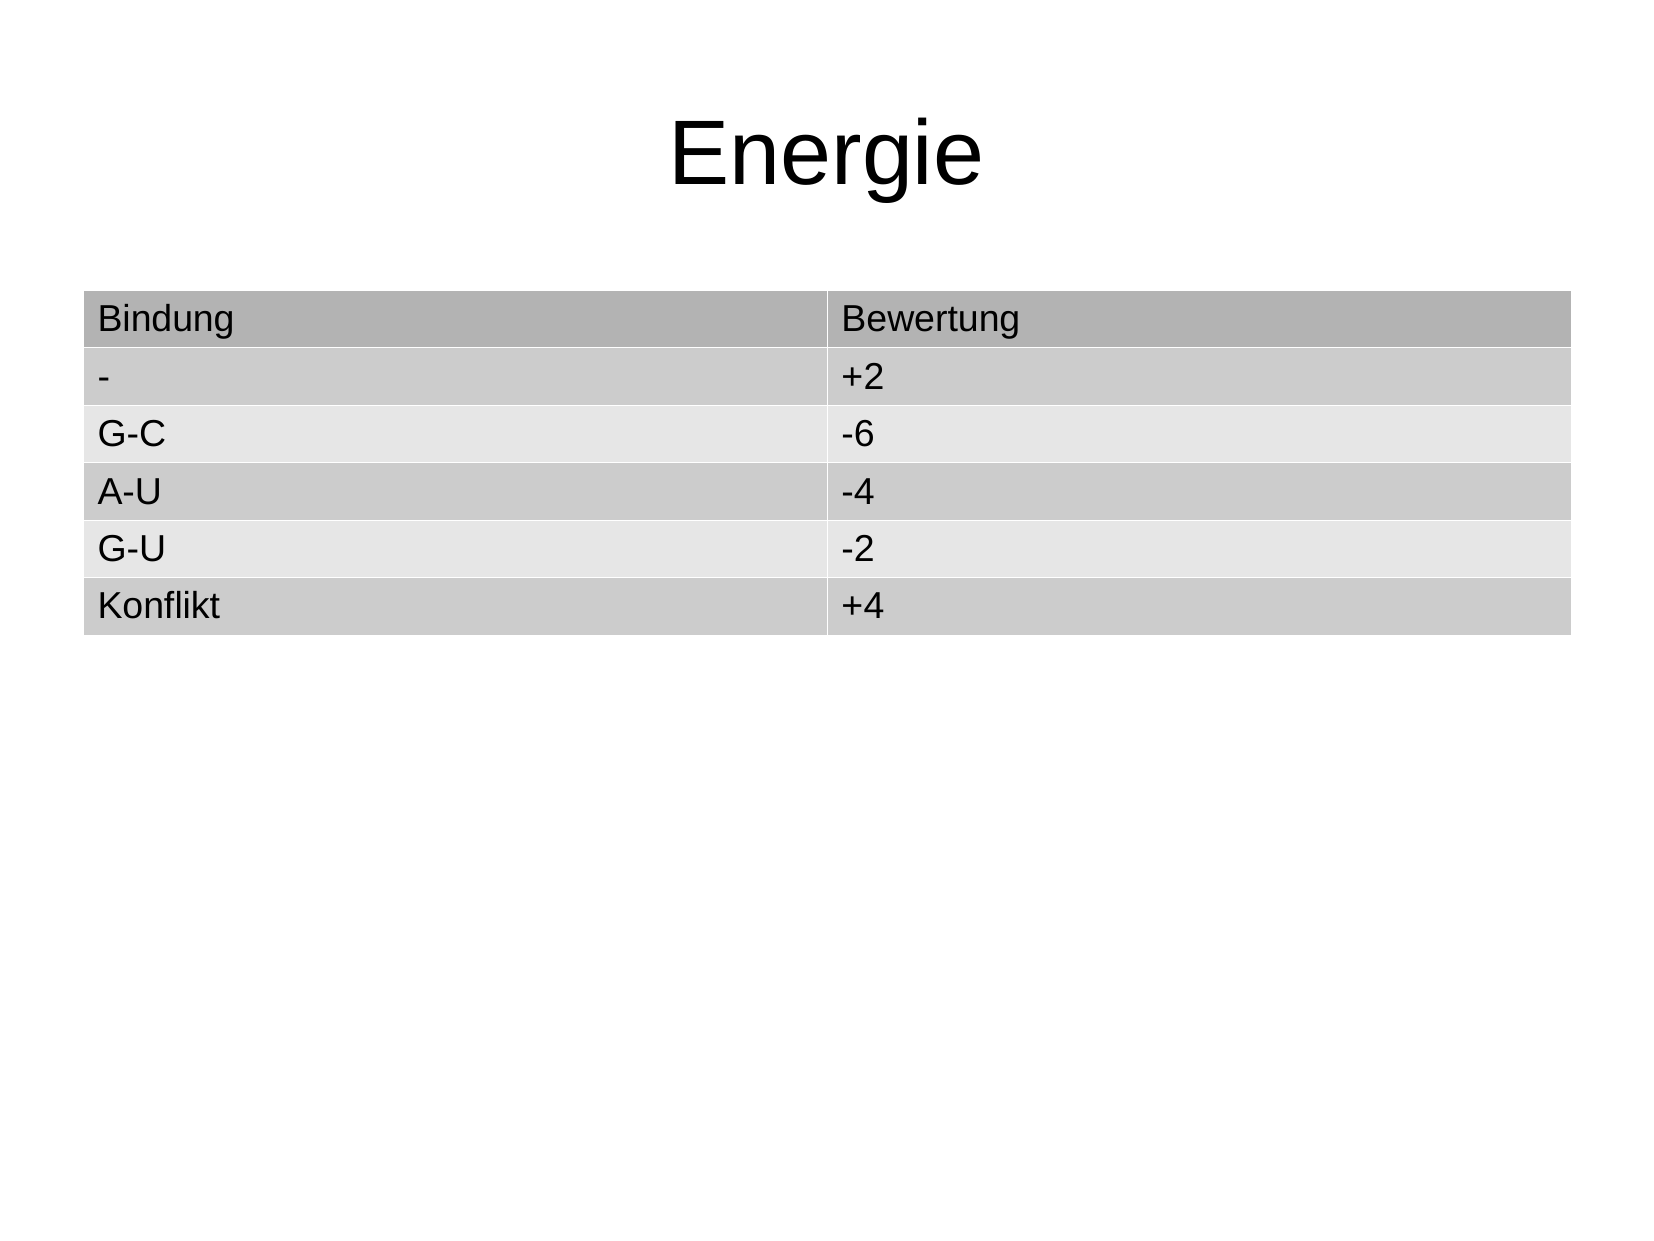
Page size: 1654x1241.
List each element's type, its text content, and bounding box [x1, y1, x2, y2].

table_cell +4 [828, 578, 1571, 635]
table_header Bindung [84, 291, 827, 347]
table_cell A-U [84, 463, 827, 520]
table_cell G-U [84, 521, 827, 577]
table_cell - [84, 348, 827, 405]
table_cell +2 [828, 348, 1571, 405]
table_cell Konflikt [84, 578, 827, 635]
table_cell G-C [84, 406, 827, 462]
table_cell -4 [828, 463, 1571, 520]
table_cell -6 [828, 406, 1571, 462]
table_header Bewertung [828, 291, 1571, 347]
title Energie [82, 49, 1571, 257]
table_cell -2 [828, 521, 1571, 577]
